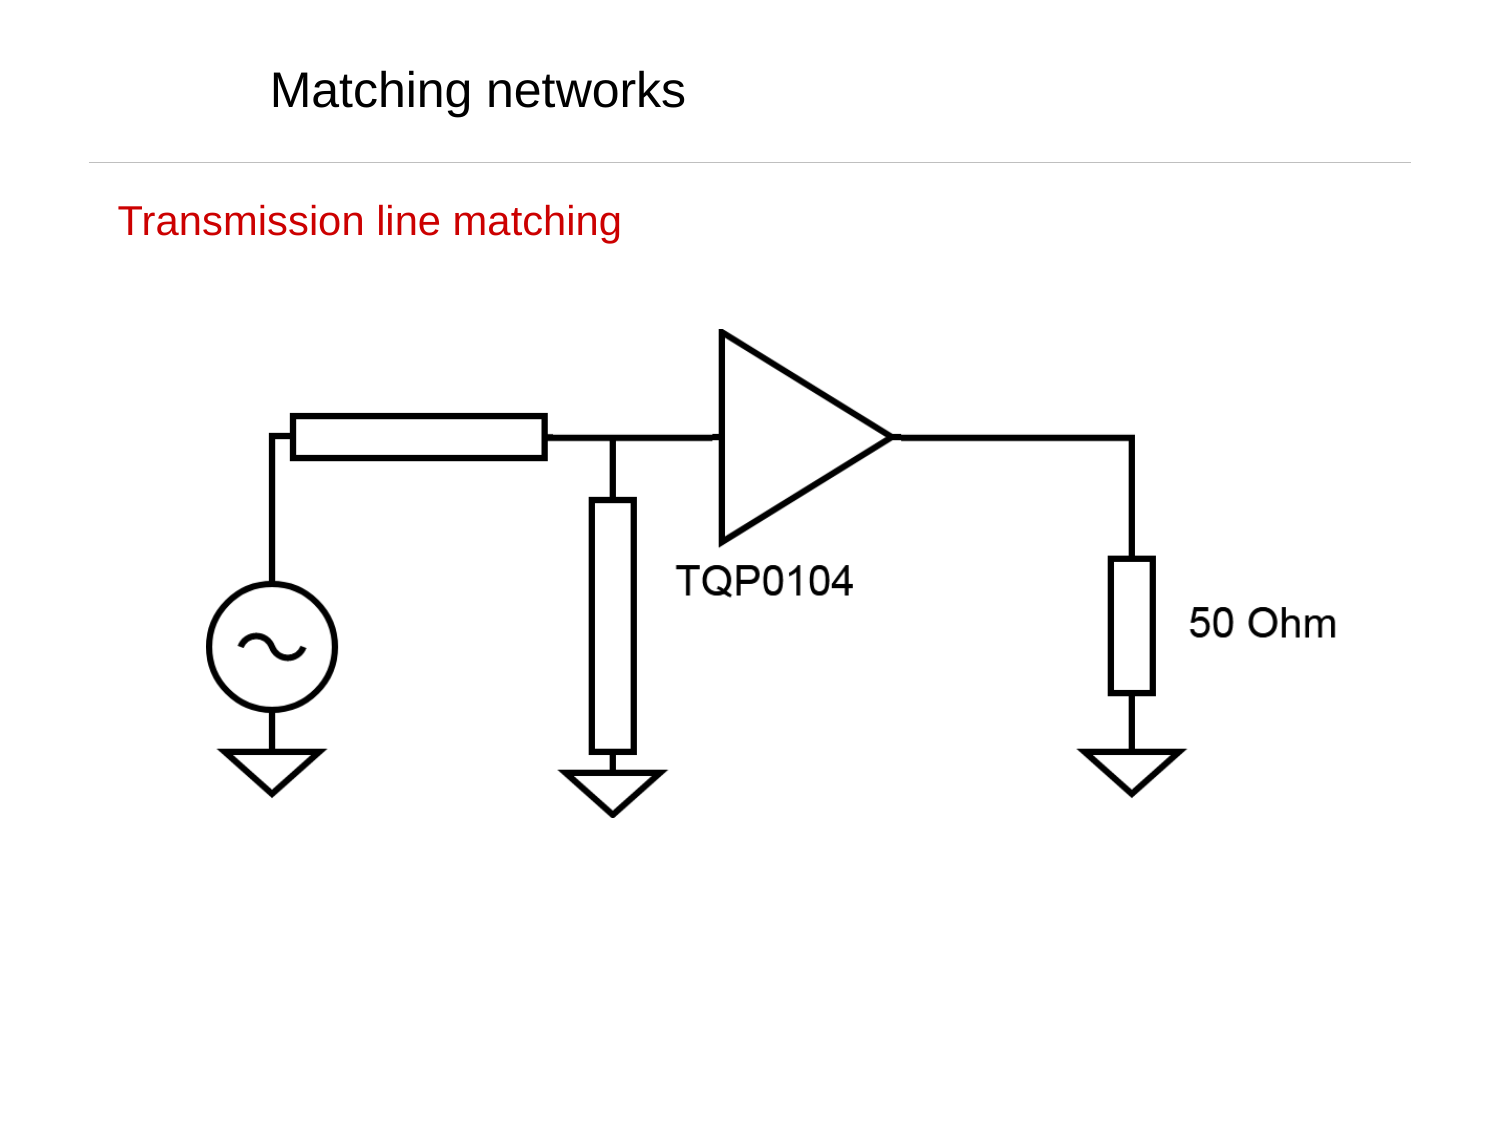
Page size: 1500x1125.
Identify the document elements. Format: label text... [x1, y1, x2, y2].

picture [206, 329, 1351, 818]
text_box Matching networks [254, 31, 1347, 150]
list [102, 186, 1396, 901]
